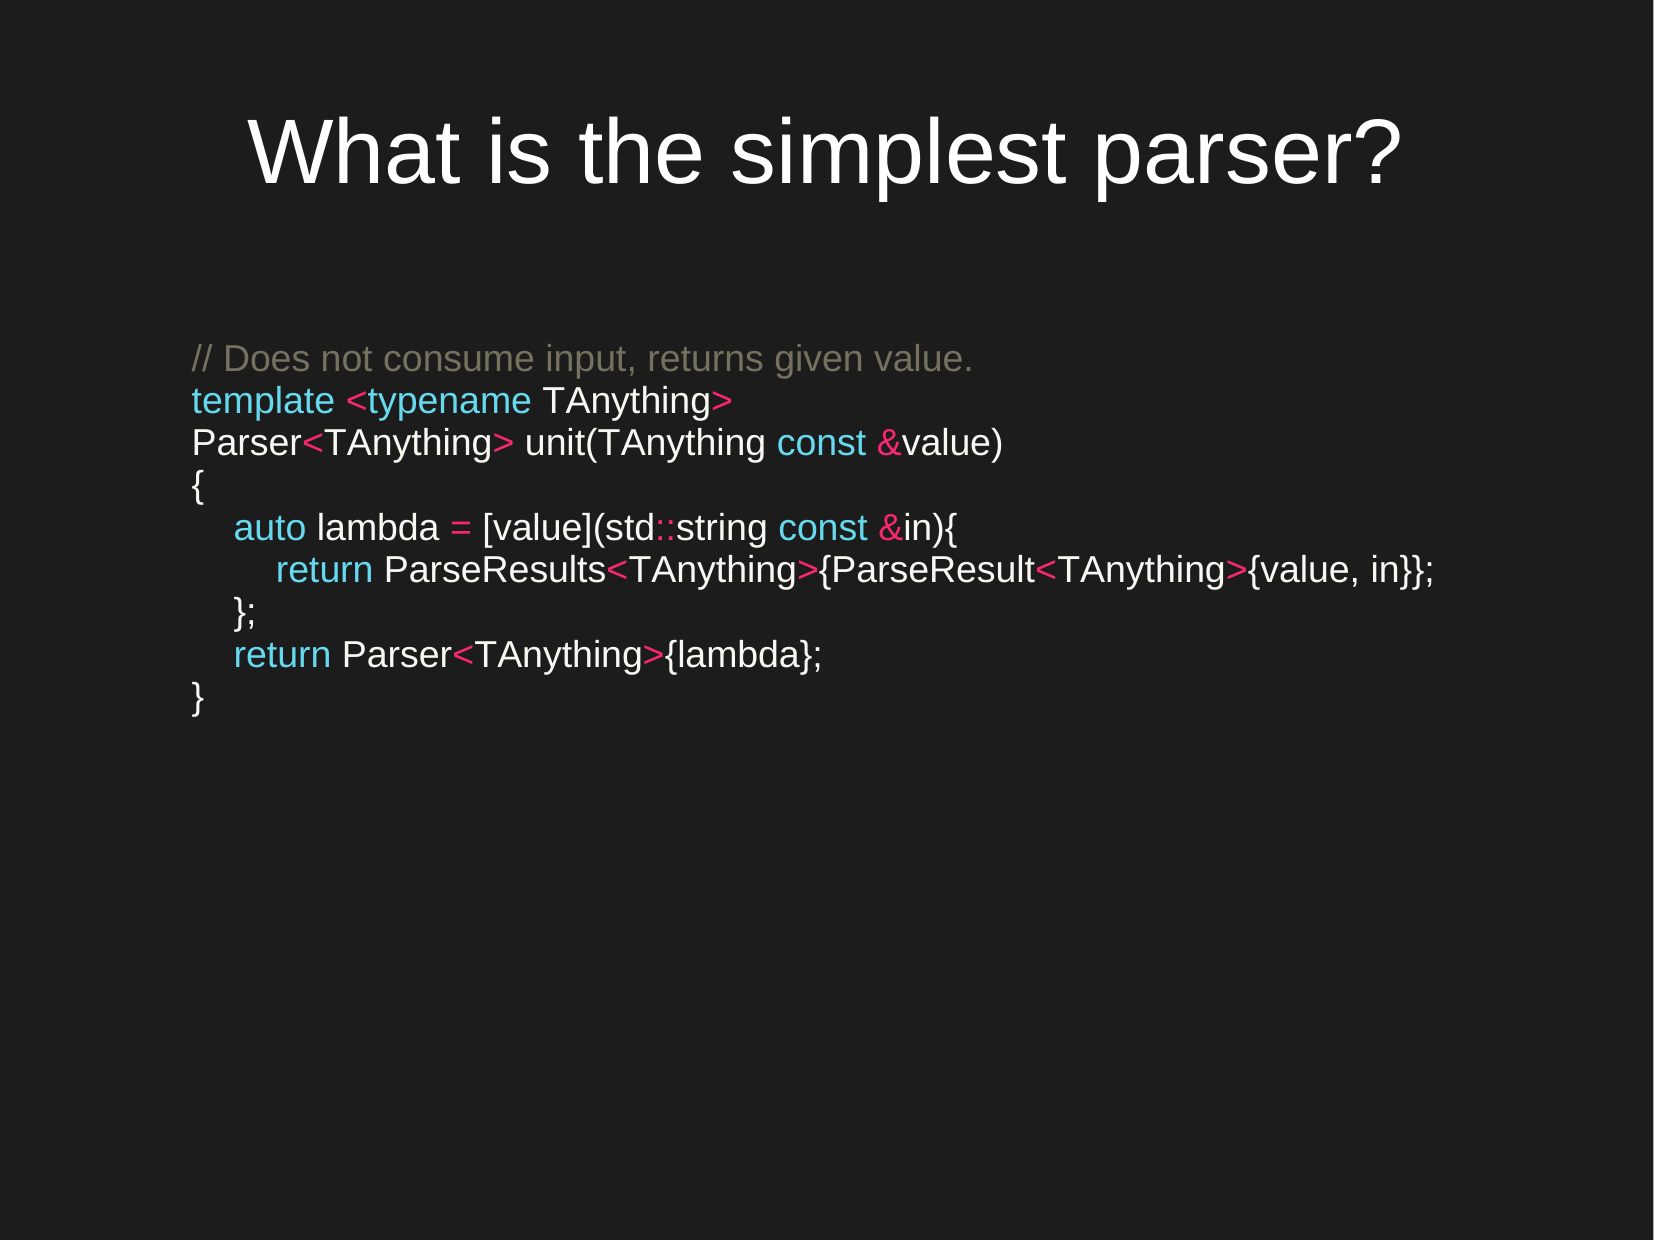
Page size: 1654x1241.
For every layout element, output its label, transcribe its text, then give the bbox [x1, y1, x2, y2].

text_box // Does not consume input, returns given value. template <typename TAnything> Parser<TAnything> unit(TAnything const &value) { auto lambda = [value](std::string const &in){ return ParseResults<TAnything>{ParseResult<TAnything>{value, in}}; }; return Parser<TAnything>{lambda}; } [135, 330, 1501, 813]
title What is the simplest parser? [82, 49, 1571, 256]
